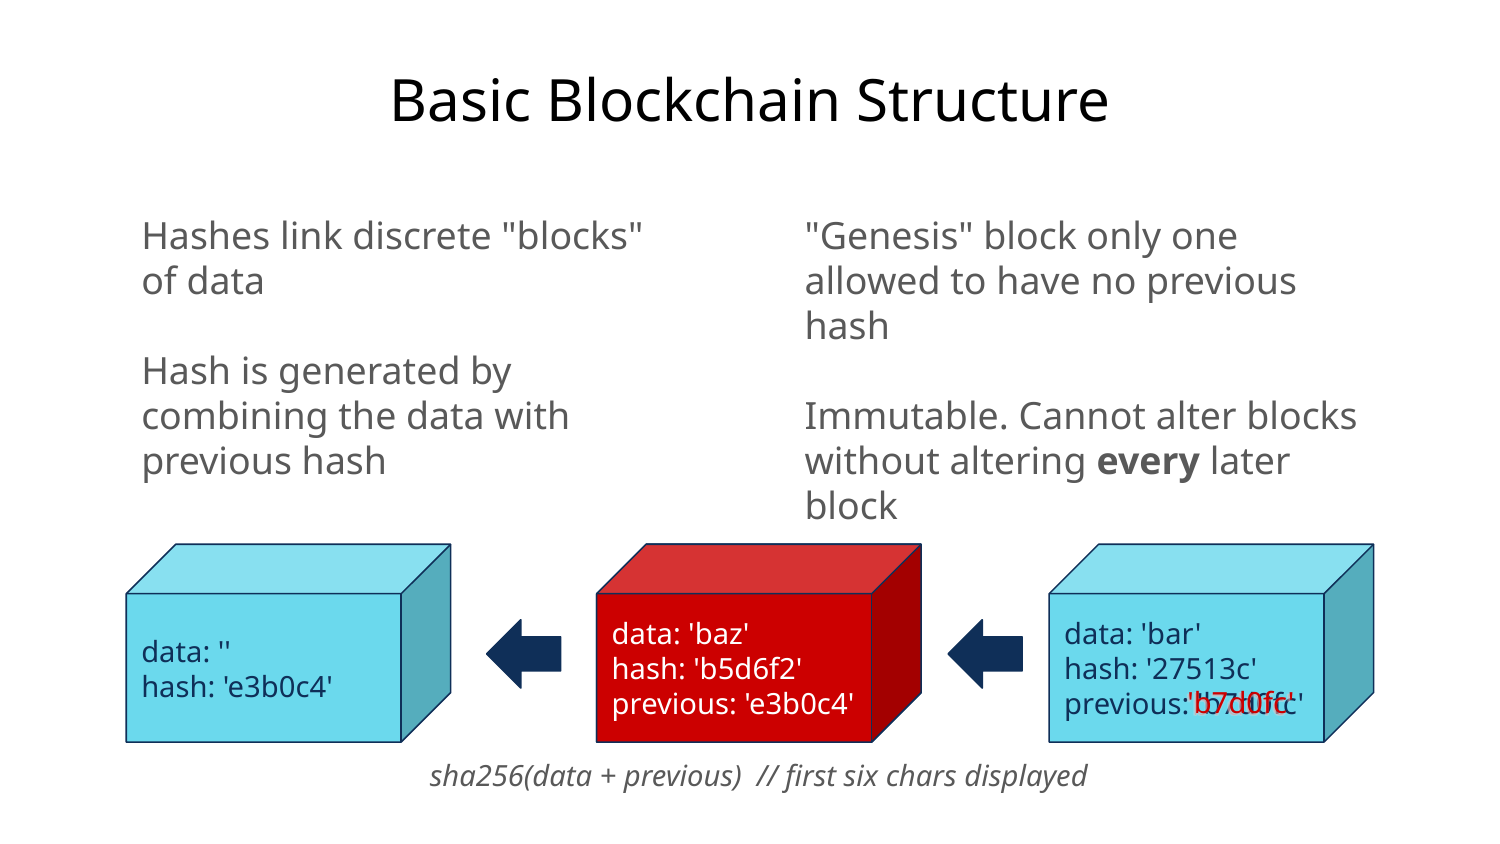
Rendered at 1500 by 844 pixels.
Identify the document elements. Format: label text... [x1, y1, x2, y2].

table_header [596, 544, 922, 594]
table_header [1049, 544, 1374, 594]
text_box [948, 619, 1023, 689]
list sha256(data + previous) // first six chars displayed [314, 742, 1204, 804]
table_header [126, 544, 451, 594]
title Basic Blockchain Structure [51, 47, 1449, 142]
text_box 'b7d0fc' [1178, 682, 1303, 722]
list "Genesis" block only one allowed to have no previous hash Immutable. Cannot alter blocks without altering every later block [789, 197, 1374, 720]
text_box data: '' hash: 'e3b0c4' [126, 594, 401, 742]
text_box [486, 619, 561, 689]
text_box data: 'baz' hash: 'b5d6f2' previous: 'e3b0c4' [597, 594, 871, 742]
list Hashes link discrete "blocks" of data Hash is generated by combining the data with previous hash [126, 197, 711, 720]
text_box data: 'bar' hash: '27513c' previous: 'b7d0fc' [1049, 594, 1324, 742]
